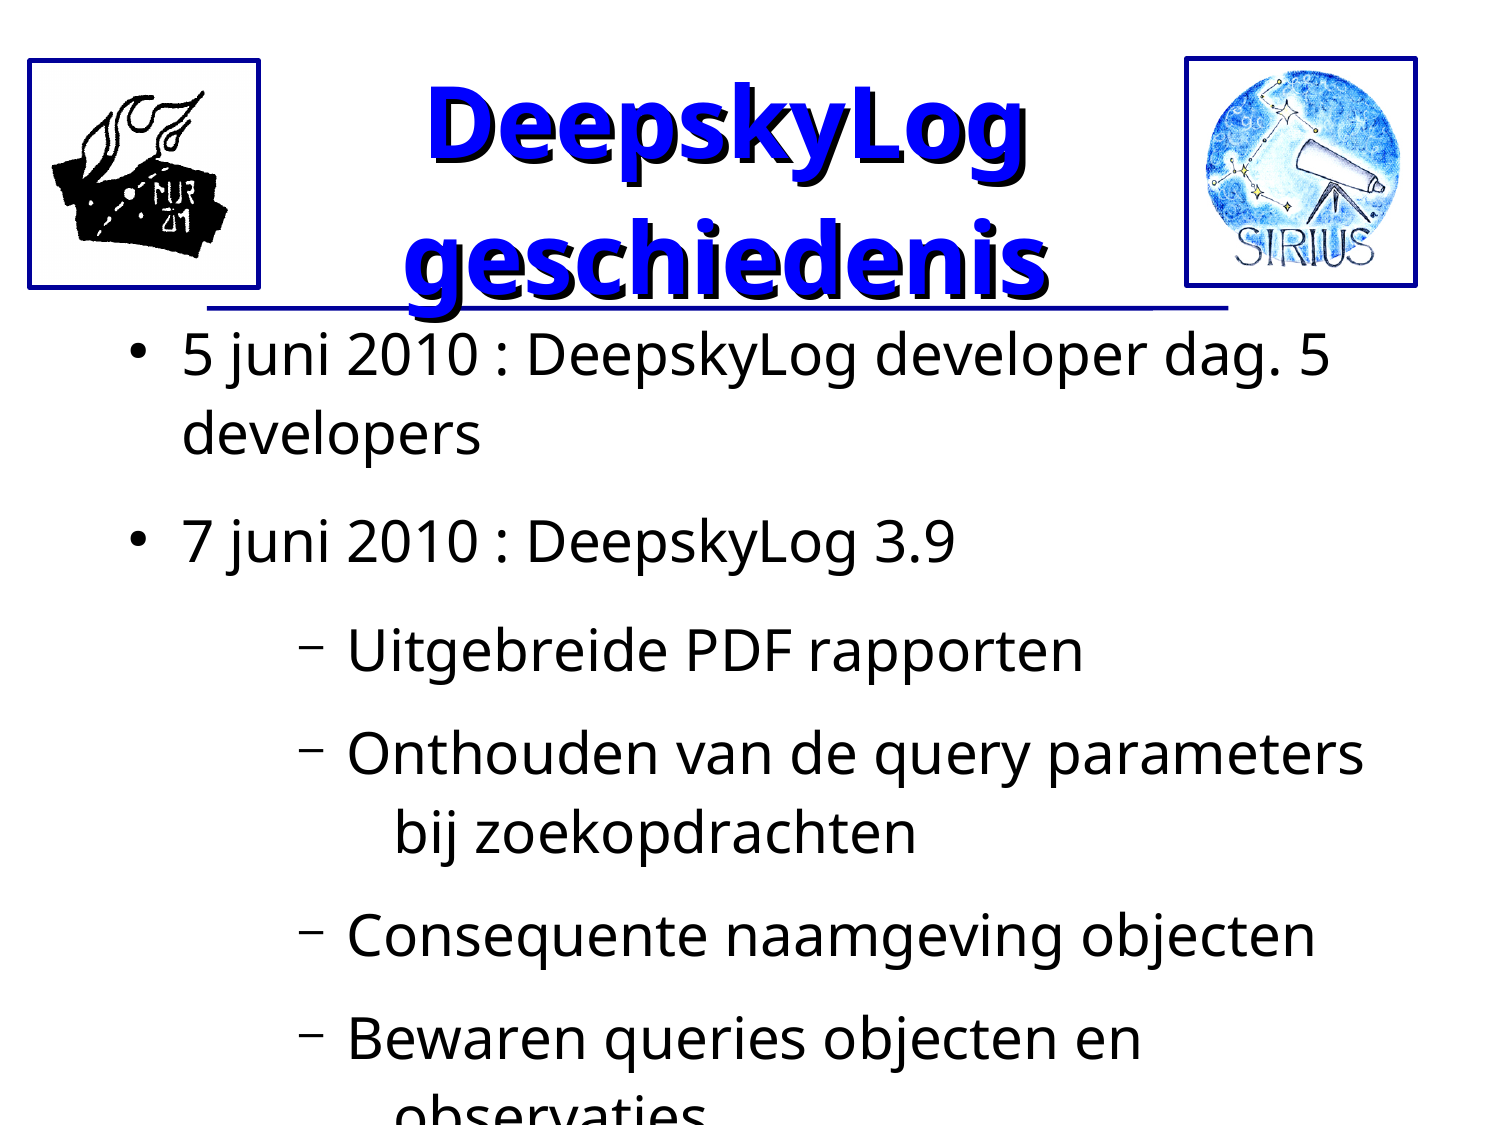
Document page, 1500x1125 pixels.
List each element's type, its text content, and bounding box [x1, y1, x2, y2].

picture [32, 63, 256, 284]
title DeepskyLog geschiedenis [281, 47, 1169, 312]
picture [1195, 63, 1411, 281]
list 5 juni 2010 : DeepskyLog developer dag. 5 developers 7 juni 2010 : DeepskyLog 3.9 Uitgebreide PDF rapporten Onthouden van de query parameters bij zoekopdrachten Consequente naamgeving objecten Bewaren queries objecten en observaties [110, 312, 1392, 1028]
